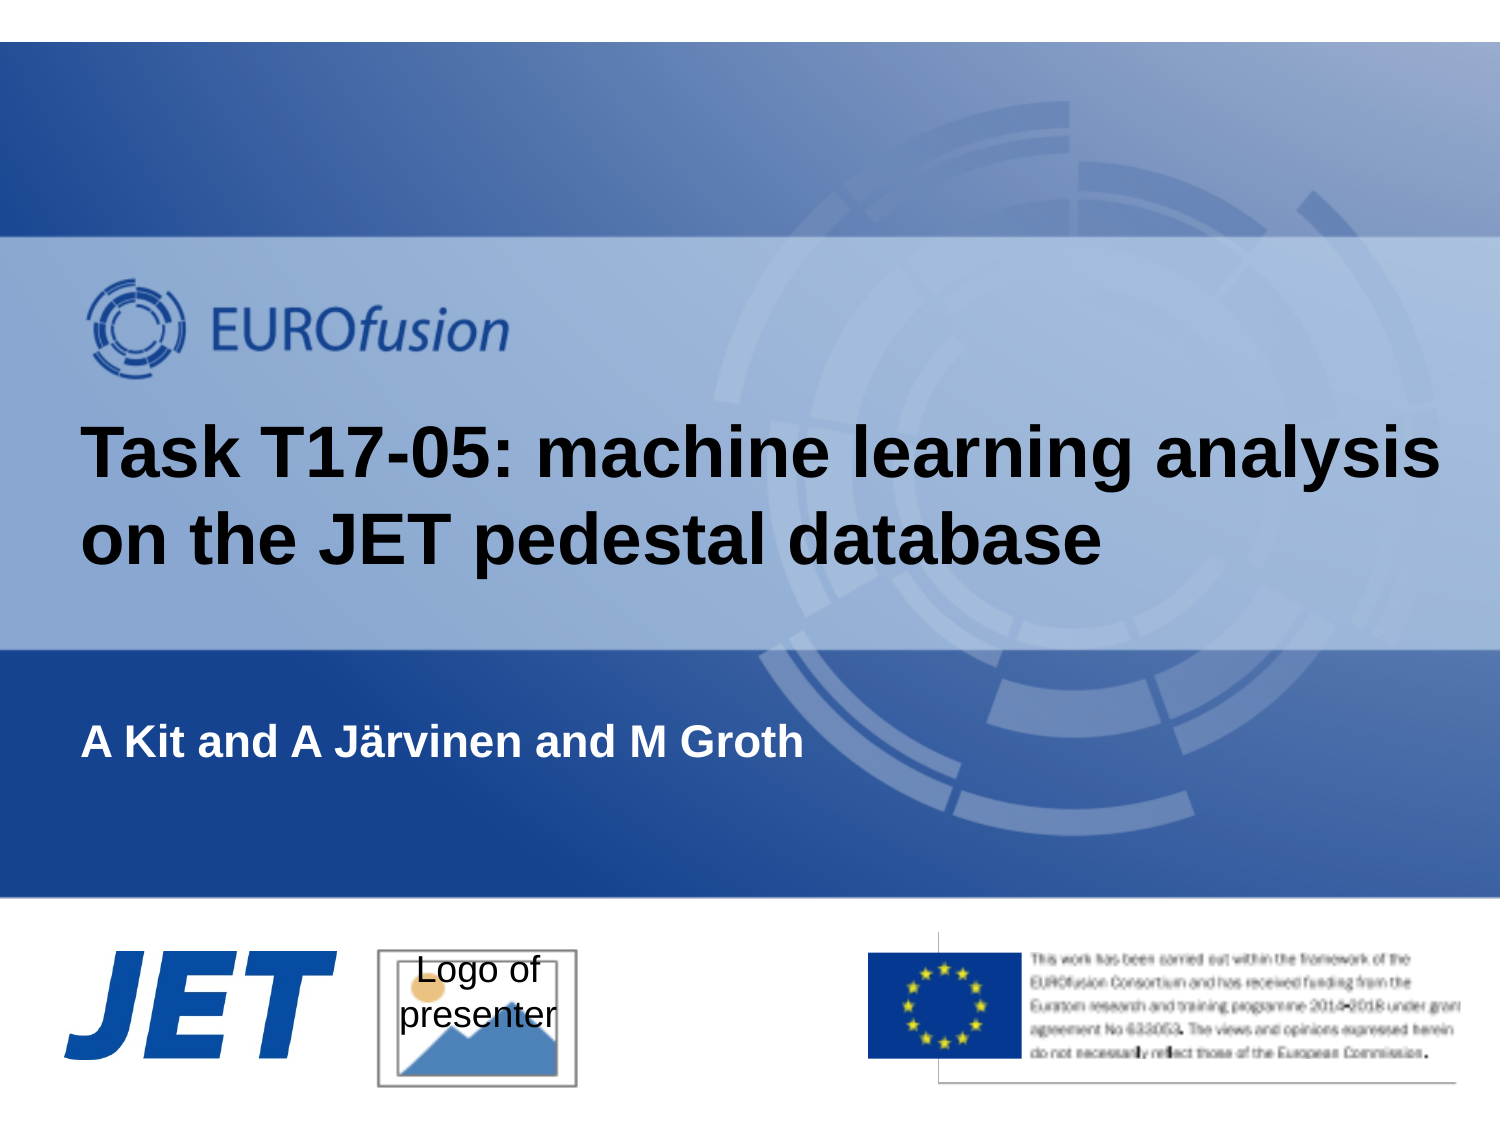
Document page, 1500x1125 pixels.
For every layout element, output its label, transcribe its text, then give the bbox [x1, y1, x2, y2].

subtitle A Kit and A Järvinen and M Groth [64, 704, 871, 776]
picture [0, 42, 1500, 1096]
title Task T17-05: machine learning analysis on the JET pedestal database [64, 385, 1459, 598]
